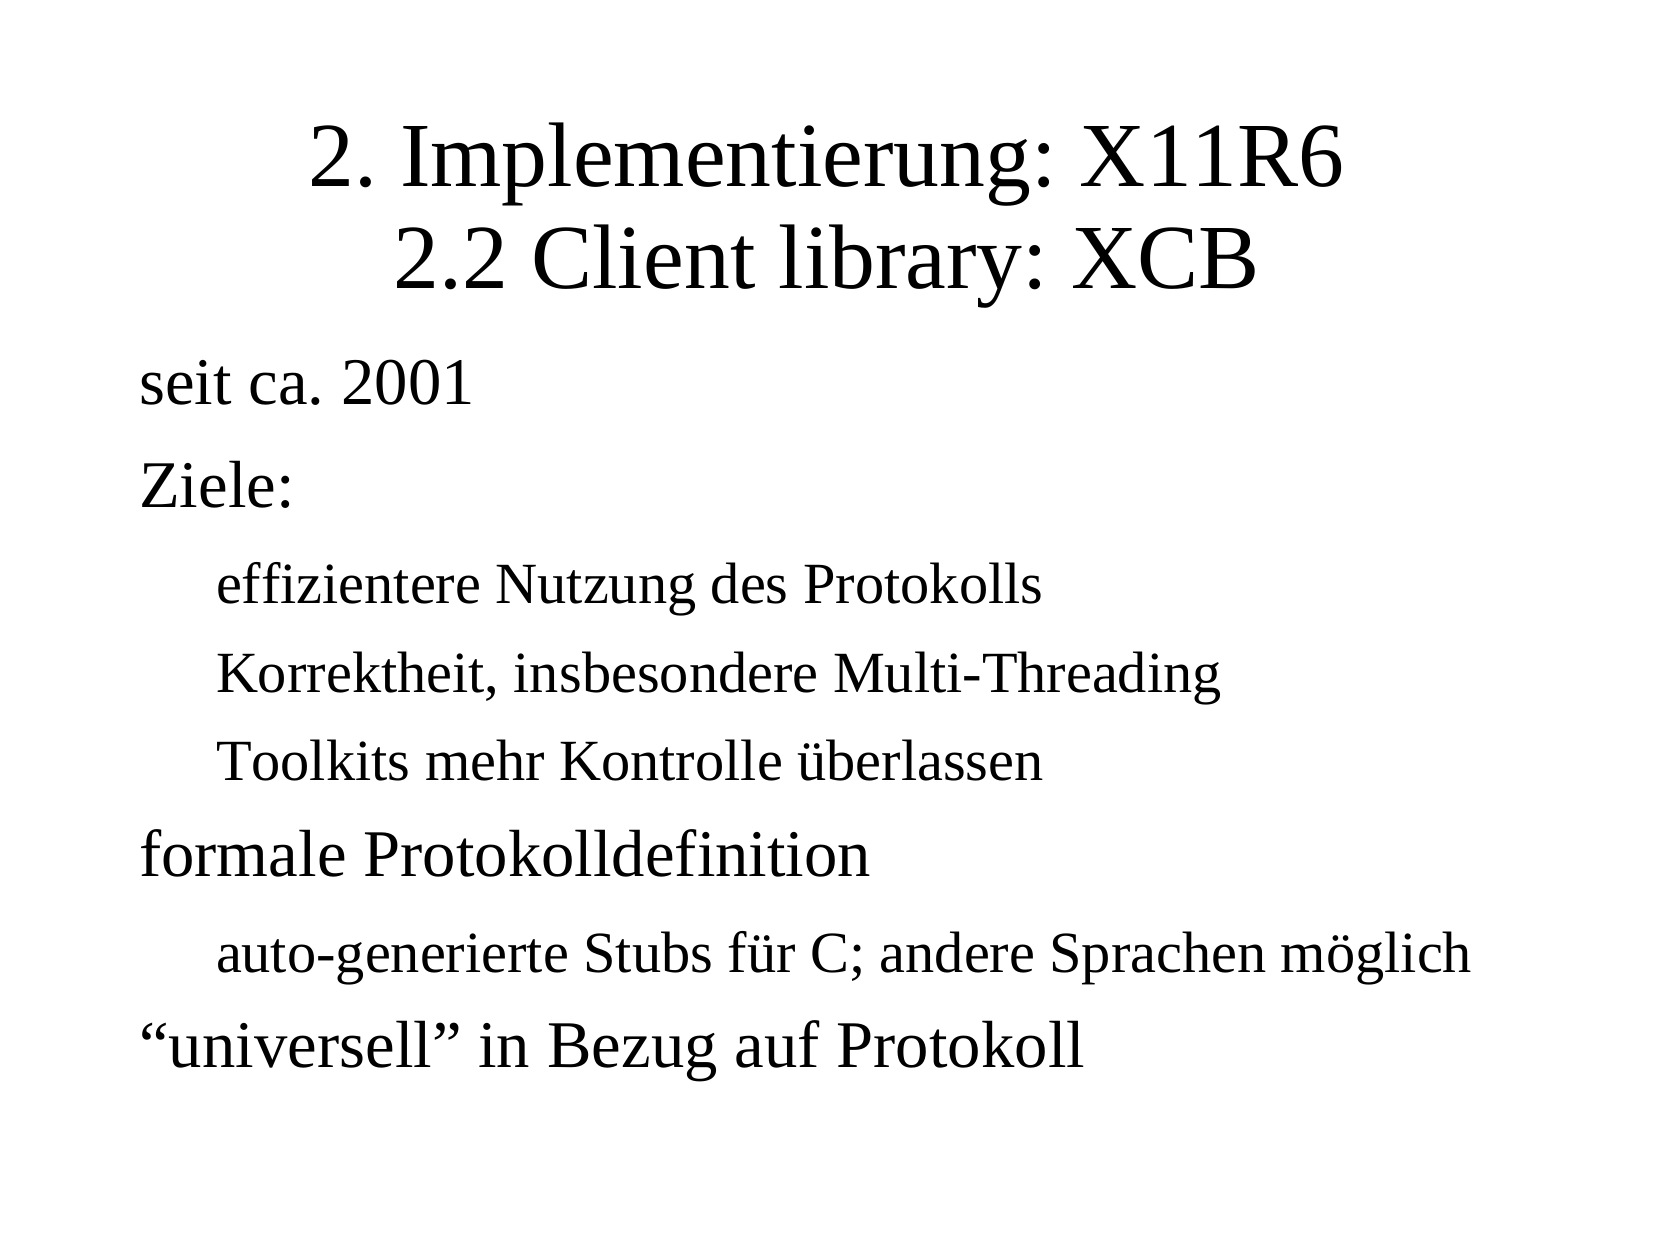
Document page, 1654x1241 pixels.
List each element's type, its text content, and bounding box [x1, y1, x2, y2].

list seit ca. 2001 Ziele: effizientere Nutzung des Protokolls Korrektheit, insbesondere Multi-Threading Toolkits mehr Kontrolle überlassen formale Protokolldefinition auto-generierte Stubs für C; andere Sprachen möglich “universell” in Bezug auf Protokoll [121, 344, 1534, 1127]
title 2. Implementierung: X11R6 2.2 Client library: XCB [121, 102, 1534, 311]
